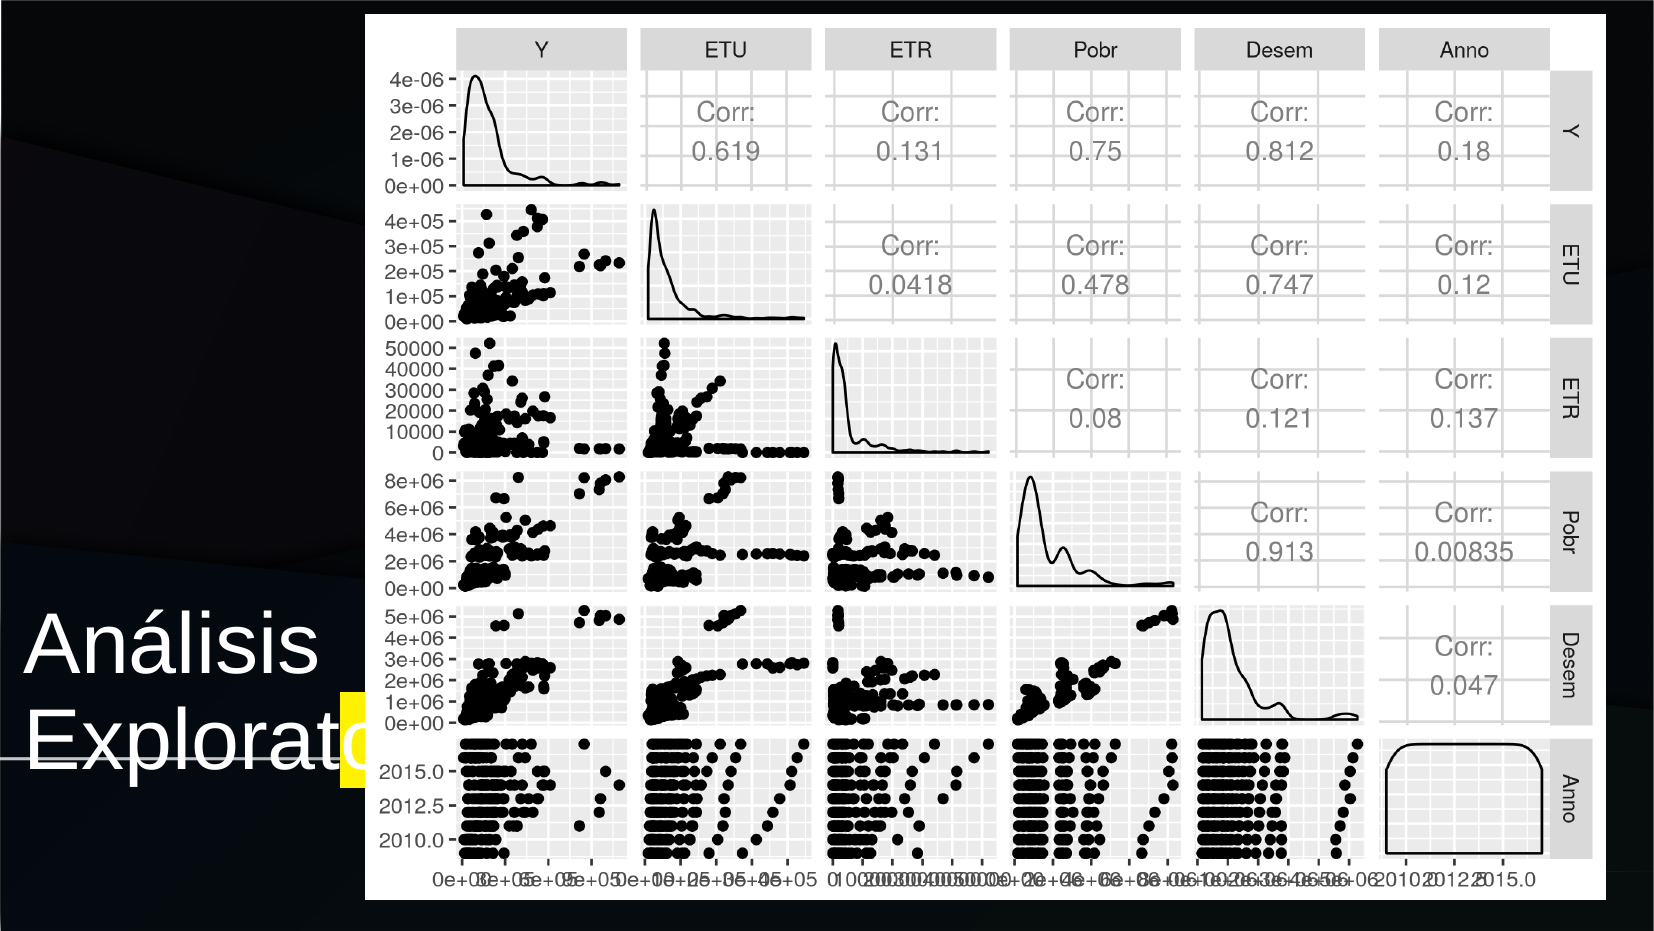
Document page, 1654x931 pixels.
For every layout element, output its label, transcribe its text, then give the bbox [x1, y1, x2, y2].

picture [0, 0, 1654, 931]
title Análisis Exploratorio [23, 595, 365, 789]
